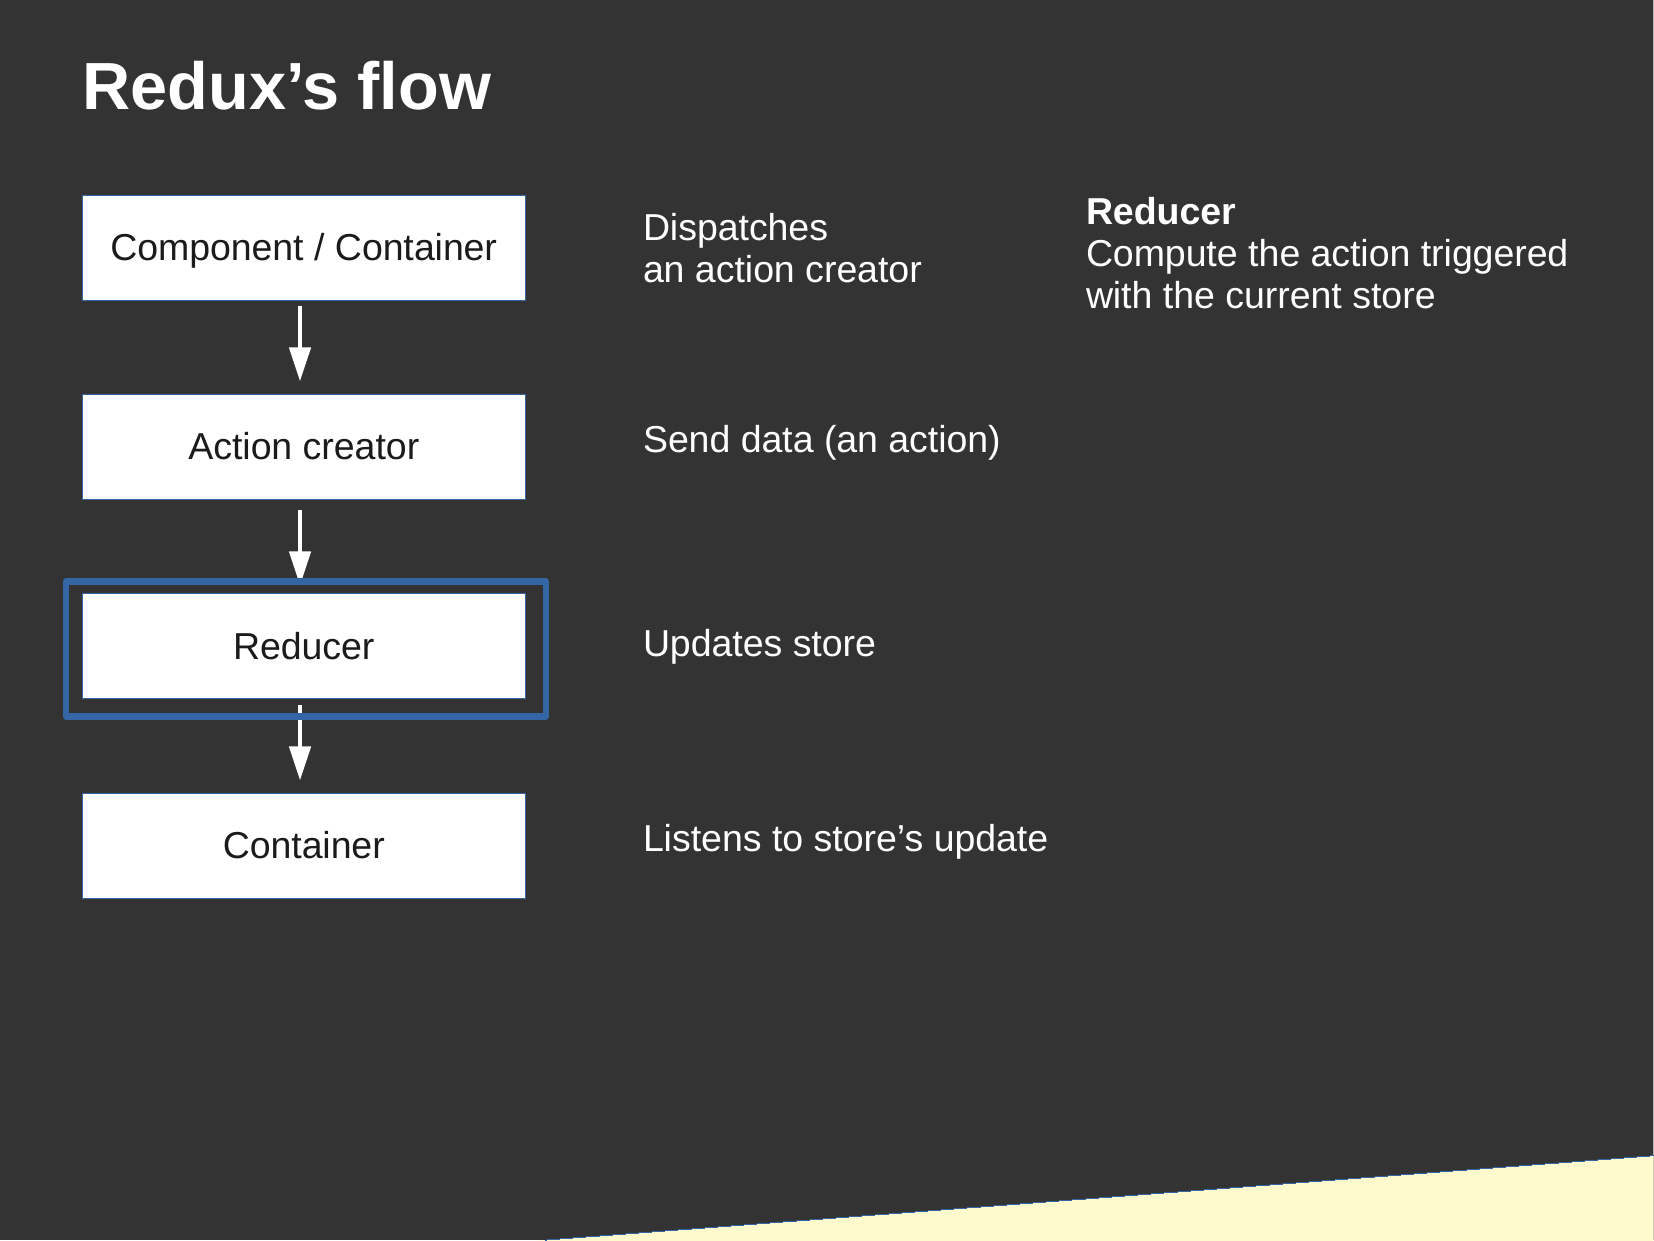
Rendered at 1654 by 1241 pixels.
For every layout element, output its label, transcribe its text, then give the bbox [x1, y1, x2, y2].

text_box Container [82, 793, 526, 899]
text_box Listens to store’s update [628, 810, 1184, 871]
text_box Dispatches an action creator [628, 198, 1021, 298]
text_box [533, 1155, 1654, 1241]
text_box Updates store [628, 615, 1184, 676]
text_box Action creator [82, 394, 526, 500]
text_box Send data (an action) [628, 411, 1184, 472]
text_box Component / Container [82, 195, 526, 301]
text_box Reducer Compute the action triggered with the current store [1071, 183, 1627, 325]
title Redux’s flow [82, 49, 571, 125]
text_box [65, 581, 546, 717]
